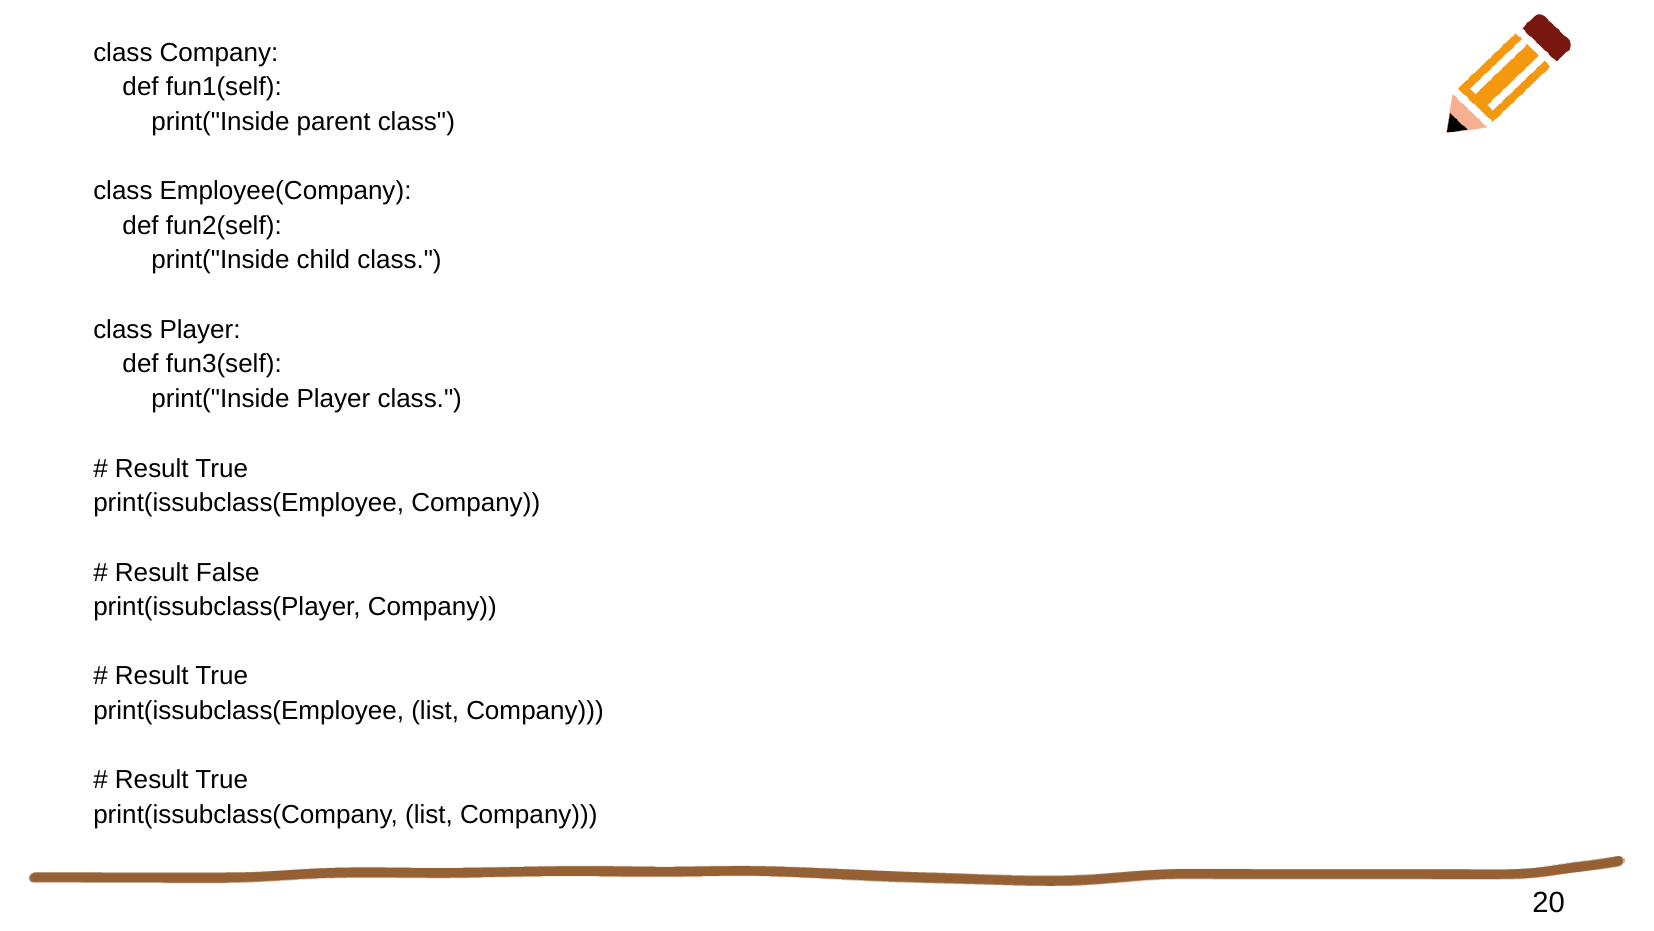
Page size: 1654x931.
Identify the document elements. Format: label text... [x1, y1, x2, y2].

list class Company: def fun1(self): print("Inside parent class") class Employee(Company): def fun2(self): print("Inside child class.") class Player: def fun3(self): print("Inside Player class.") # Result True print(issubclass(Employee, Company)) # Result False print(issubclass(Player, Company)) # Result True print(issubclass(Employee, (list, Company))) # Result True print(issubclass(Company, (list, Company))) [75, 37, 1538, 857]
picture [1446, 14, 1571, 133]
picture [29, 856, 1625, 886]
